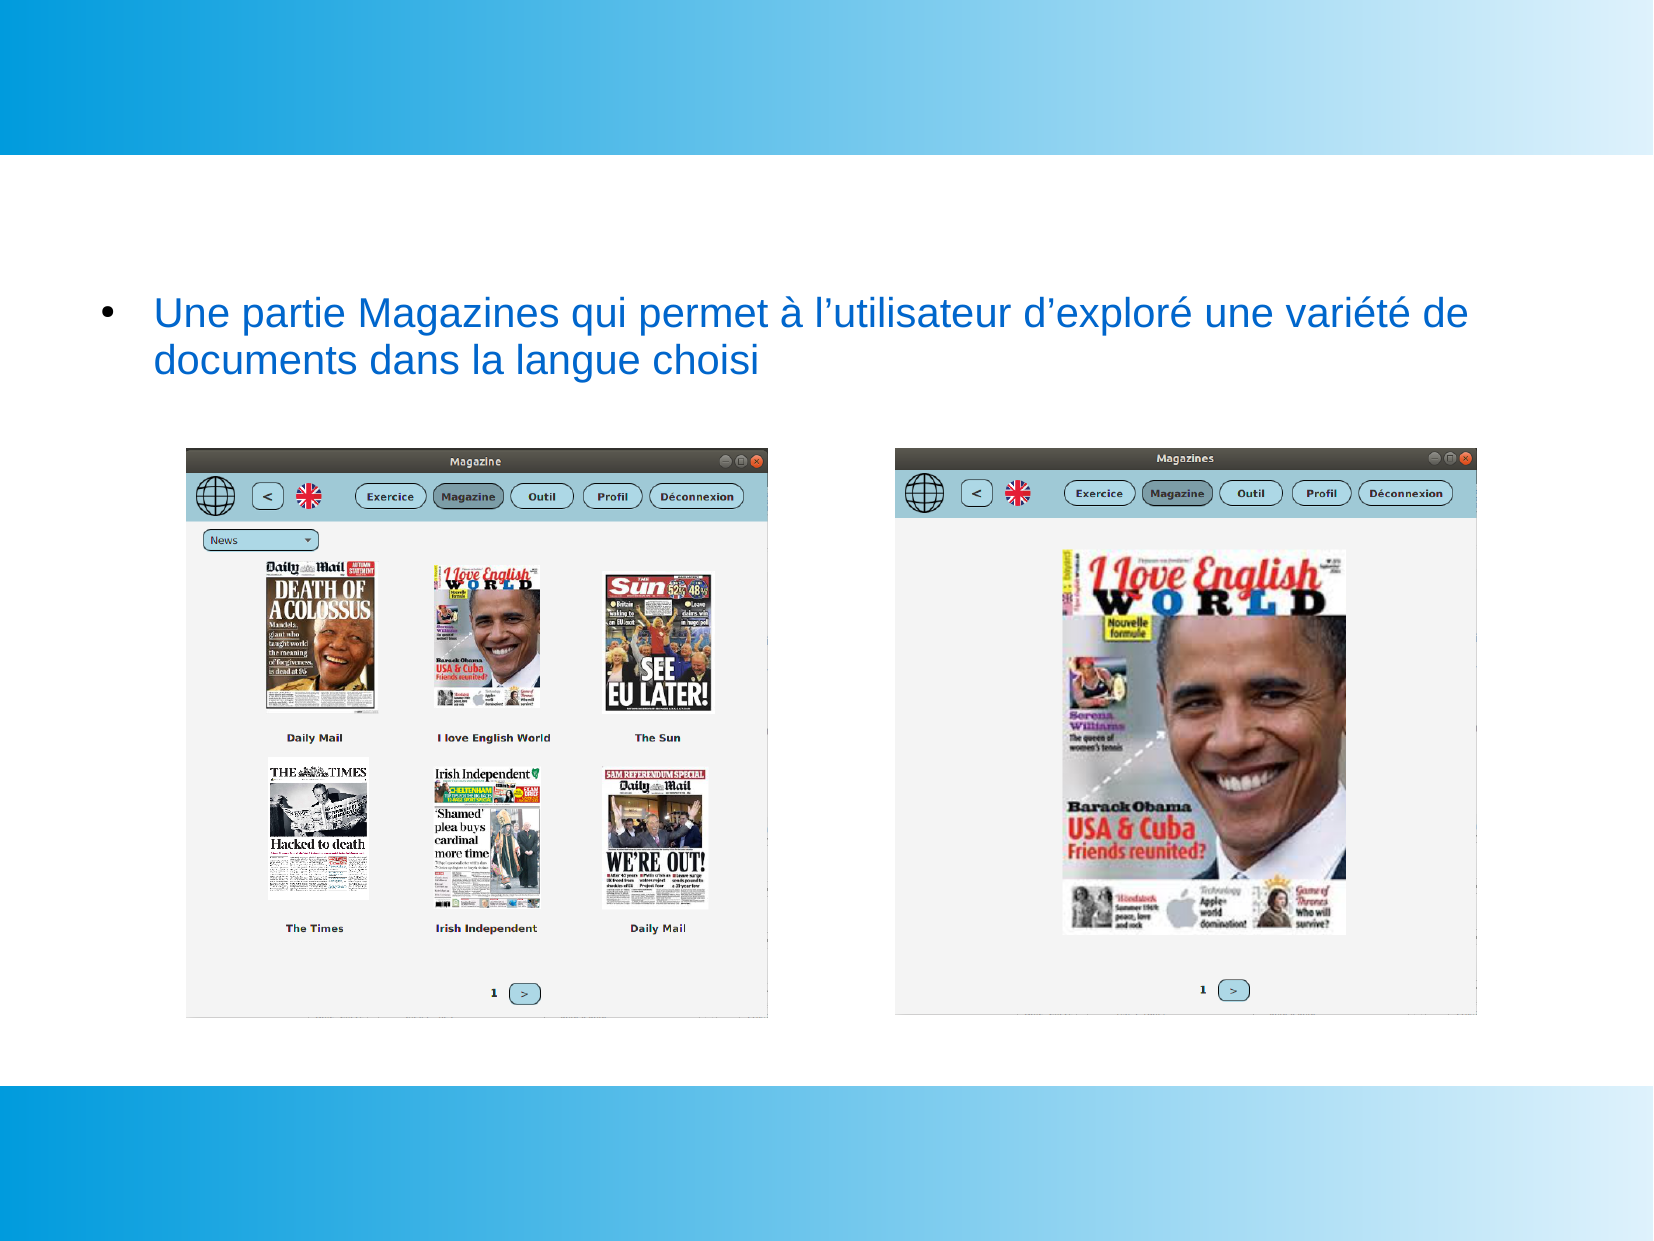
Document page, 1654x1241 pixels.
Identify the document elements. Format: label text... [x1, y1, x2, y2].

picture [186, 448, 768, 1018]
list Une partie Magazines qui permet à l’utilisateur d’exploré une variété de documents dans la langue choisi [82, 290, 1571, 1010]
picture [895, 448, 1477, 1015]
